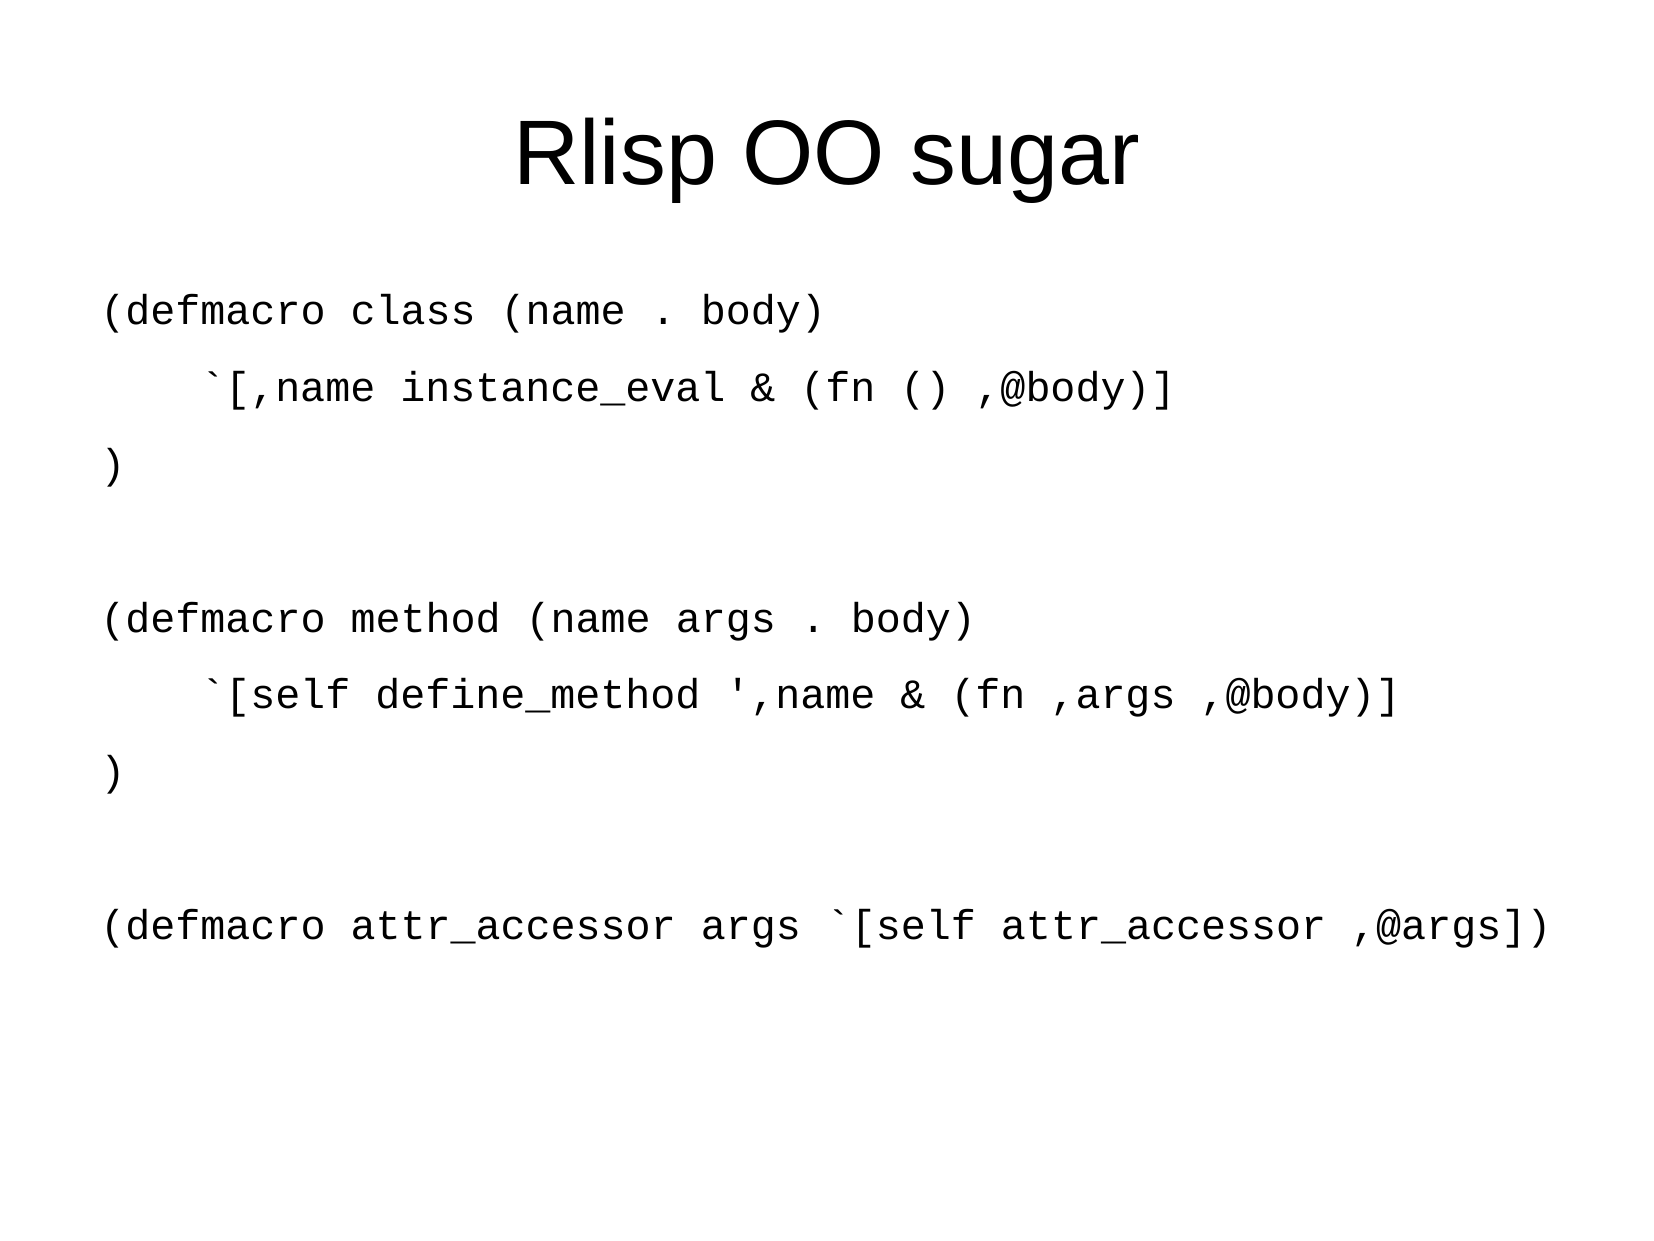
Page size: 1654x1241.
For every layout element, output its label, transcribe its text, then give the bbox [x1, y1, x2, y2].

list (defmacro class (name . body) `[,name instance_eval & (fn () ,@body)] ) (defmacro method (name args . body) `[self define_method ',name & (fn ,args ,@body)] ) (defmacro attr_accessor args `[self attr_accessor ,@args]) [82, 290, 1571, 1109]
title Rlisp OO sugar [82, 49, 1571, 257]
